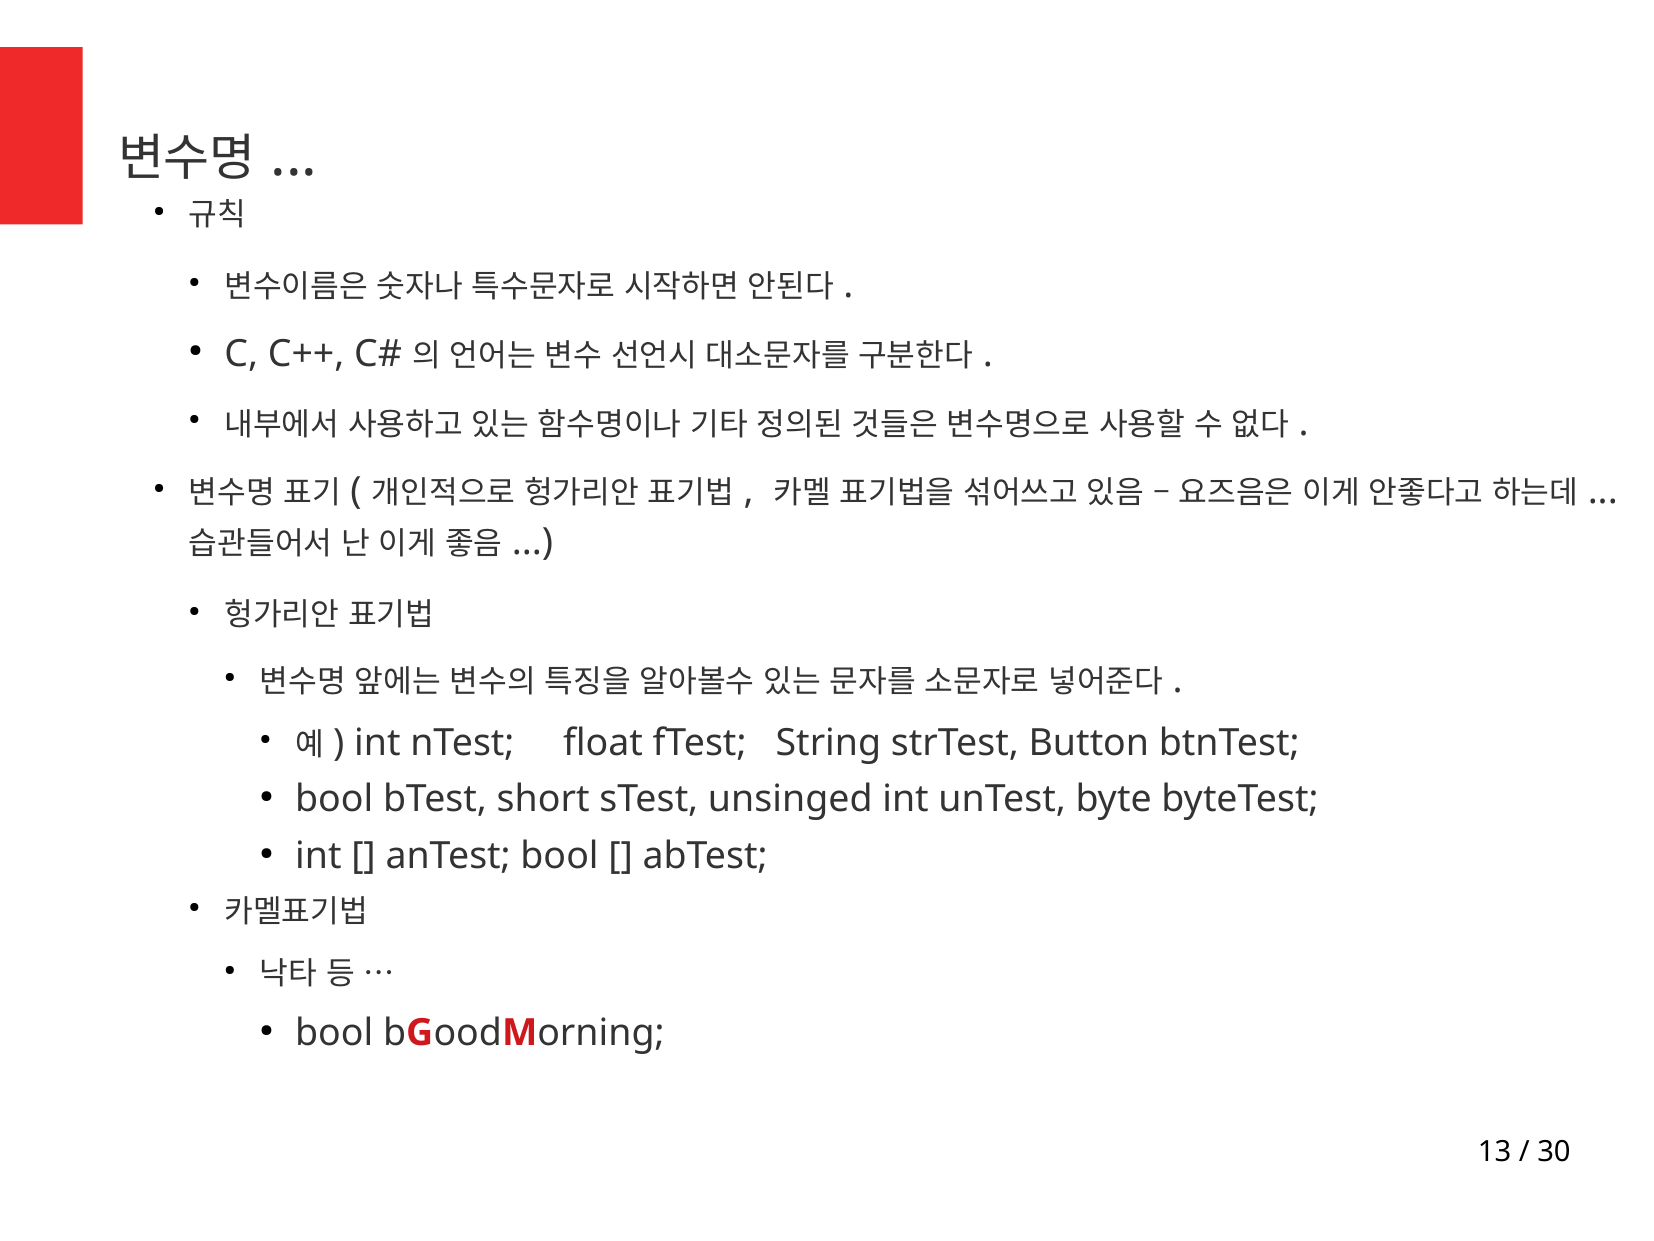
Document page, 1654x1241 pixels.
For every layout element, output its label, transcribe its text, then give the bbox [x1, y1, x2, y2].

list 규칙 변수이름은 숫자나 특수문자로 시작하면 안된다. C, C++, C#의 언어는 변수 선언시 대소문자를 구분한다. 내부에서 사용하고 있는 함수명이나 기타 정의된 것들은 변수명으로 사용할 수 없다. 변수명 표기(개인적으로 헝가리안 표기법, 카멜 표기법을 섞어쓰고 있음 – 요즈음은 이게 안좋다고 하는데... 습관들어서 난 이게 좋음...) 헝가리안 표기법 변수명 앞에는 변수의 특징을 알아볼수 있는 문자를 소문자로 넣어준다. 예) int nTest; float fTest; String strTest, Button btnTest; bool bTest, short sTest, unsinged int unTest, byte byteTest; int [] anTest; bool [] abTest; 카멜표기법 낙타 등 … bool bGoodMorning; [118, 188, 1630, 909]
title 변수명... [118, 49, 1571, 188]
